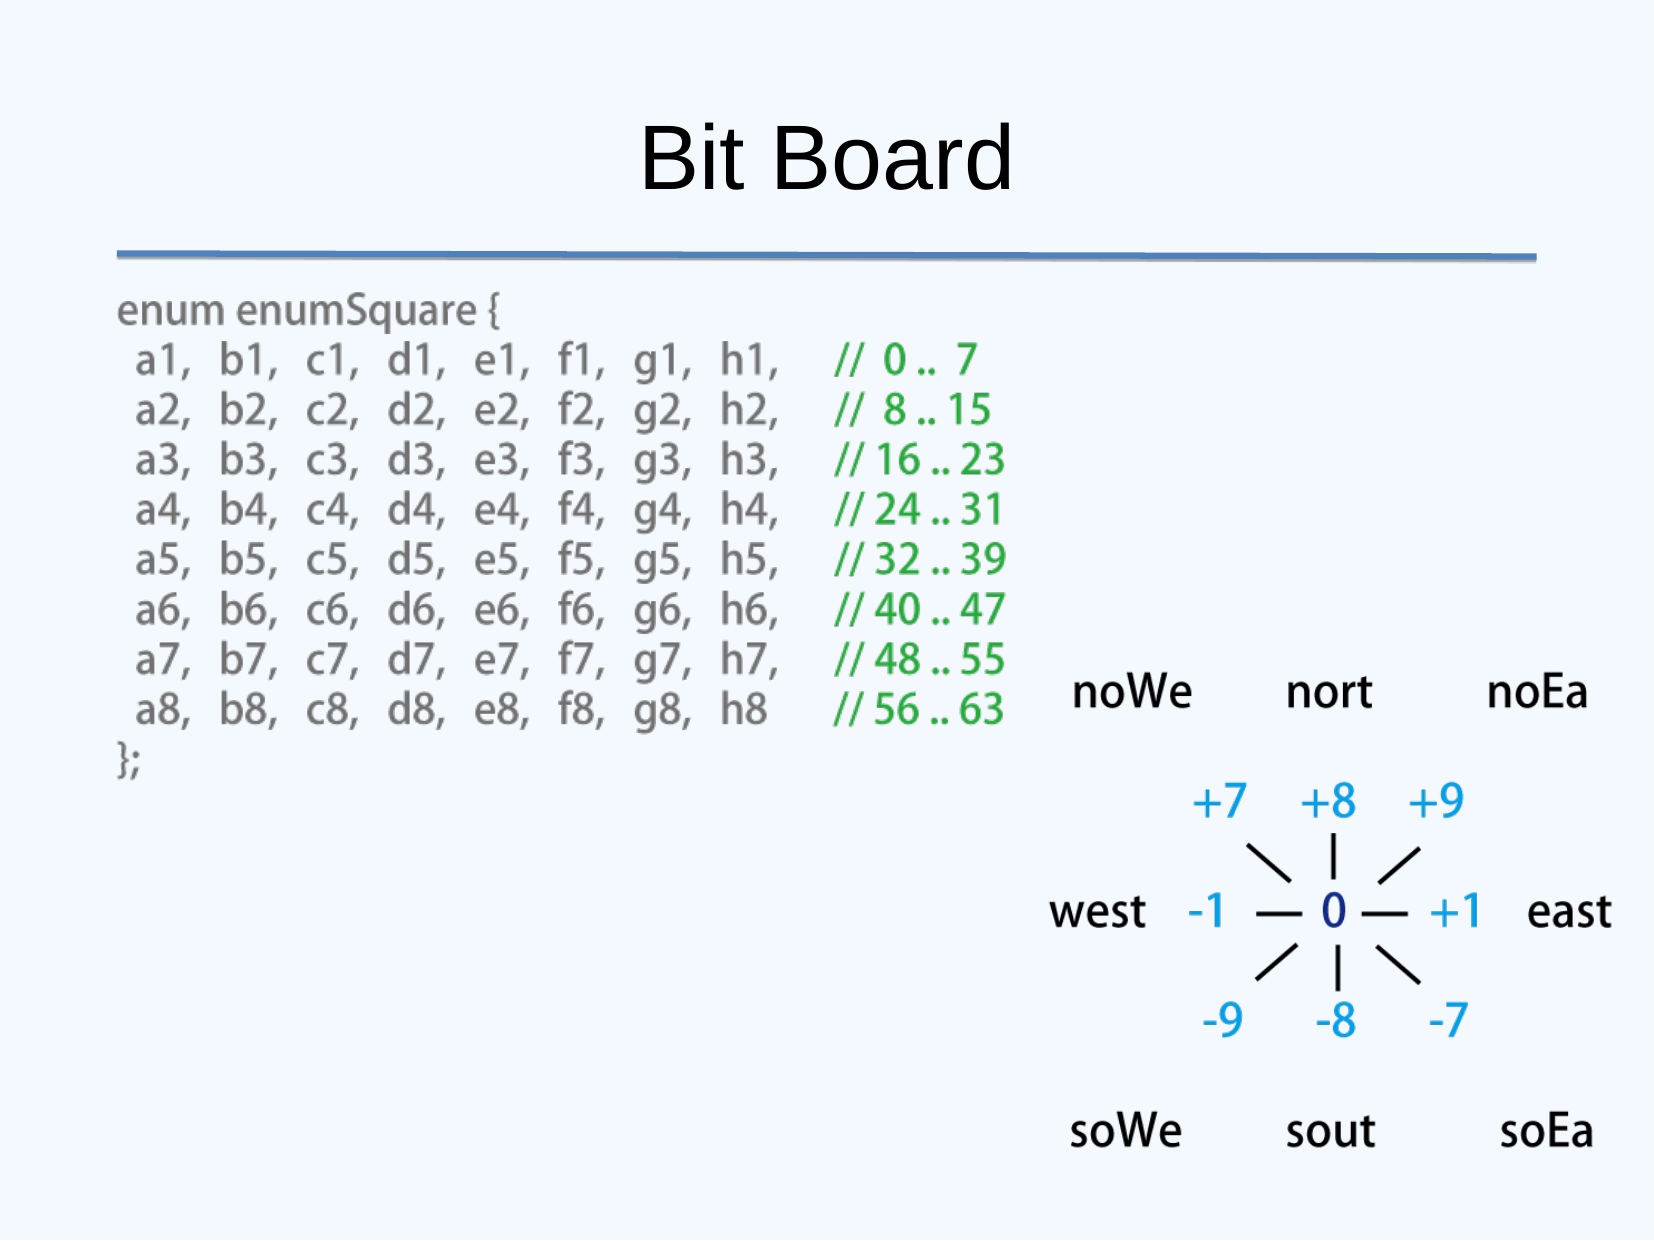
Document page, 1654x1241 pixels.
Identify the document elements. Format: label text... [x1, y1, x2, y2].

picture [82, 207, 1654, 1230]
text_box Bit Board [82, 49, 1571, 257]
